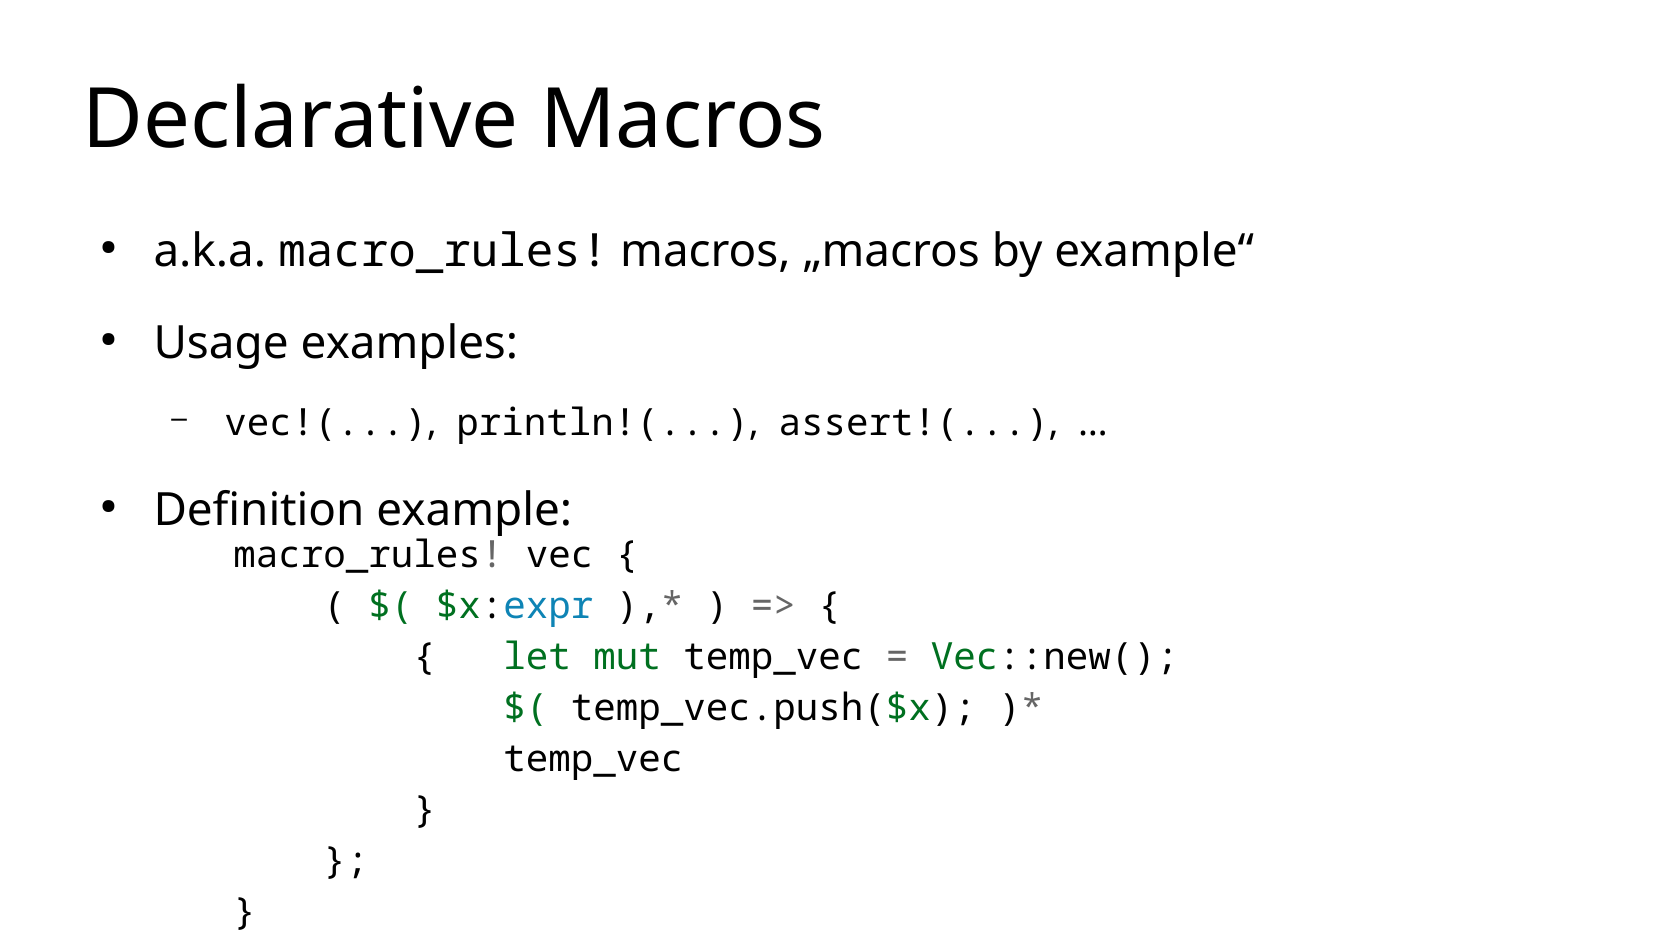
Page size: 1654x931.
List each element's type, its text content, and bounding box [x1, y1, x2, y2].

list a.k.a. macro_rules! macros, „macros by example“ Usage examples: vec!(...), println!(...), assert!(...), … Definition example: [82, 217, 1571, 758]
text_box macro_rules! vec { ( $( $x:expr ),* ) => { { let mut temp_vec = Vec::new(); $( temp_vec.push($x); )* temp_vec } }; } [218, 519, 1214, 903]
title Declarative Macros [82, 37, 1571, 193]
